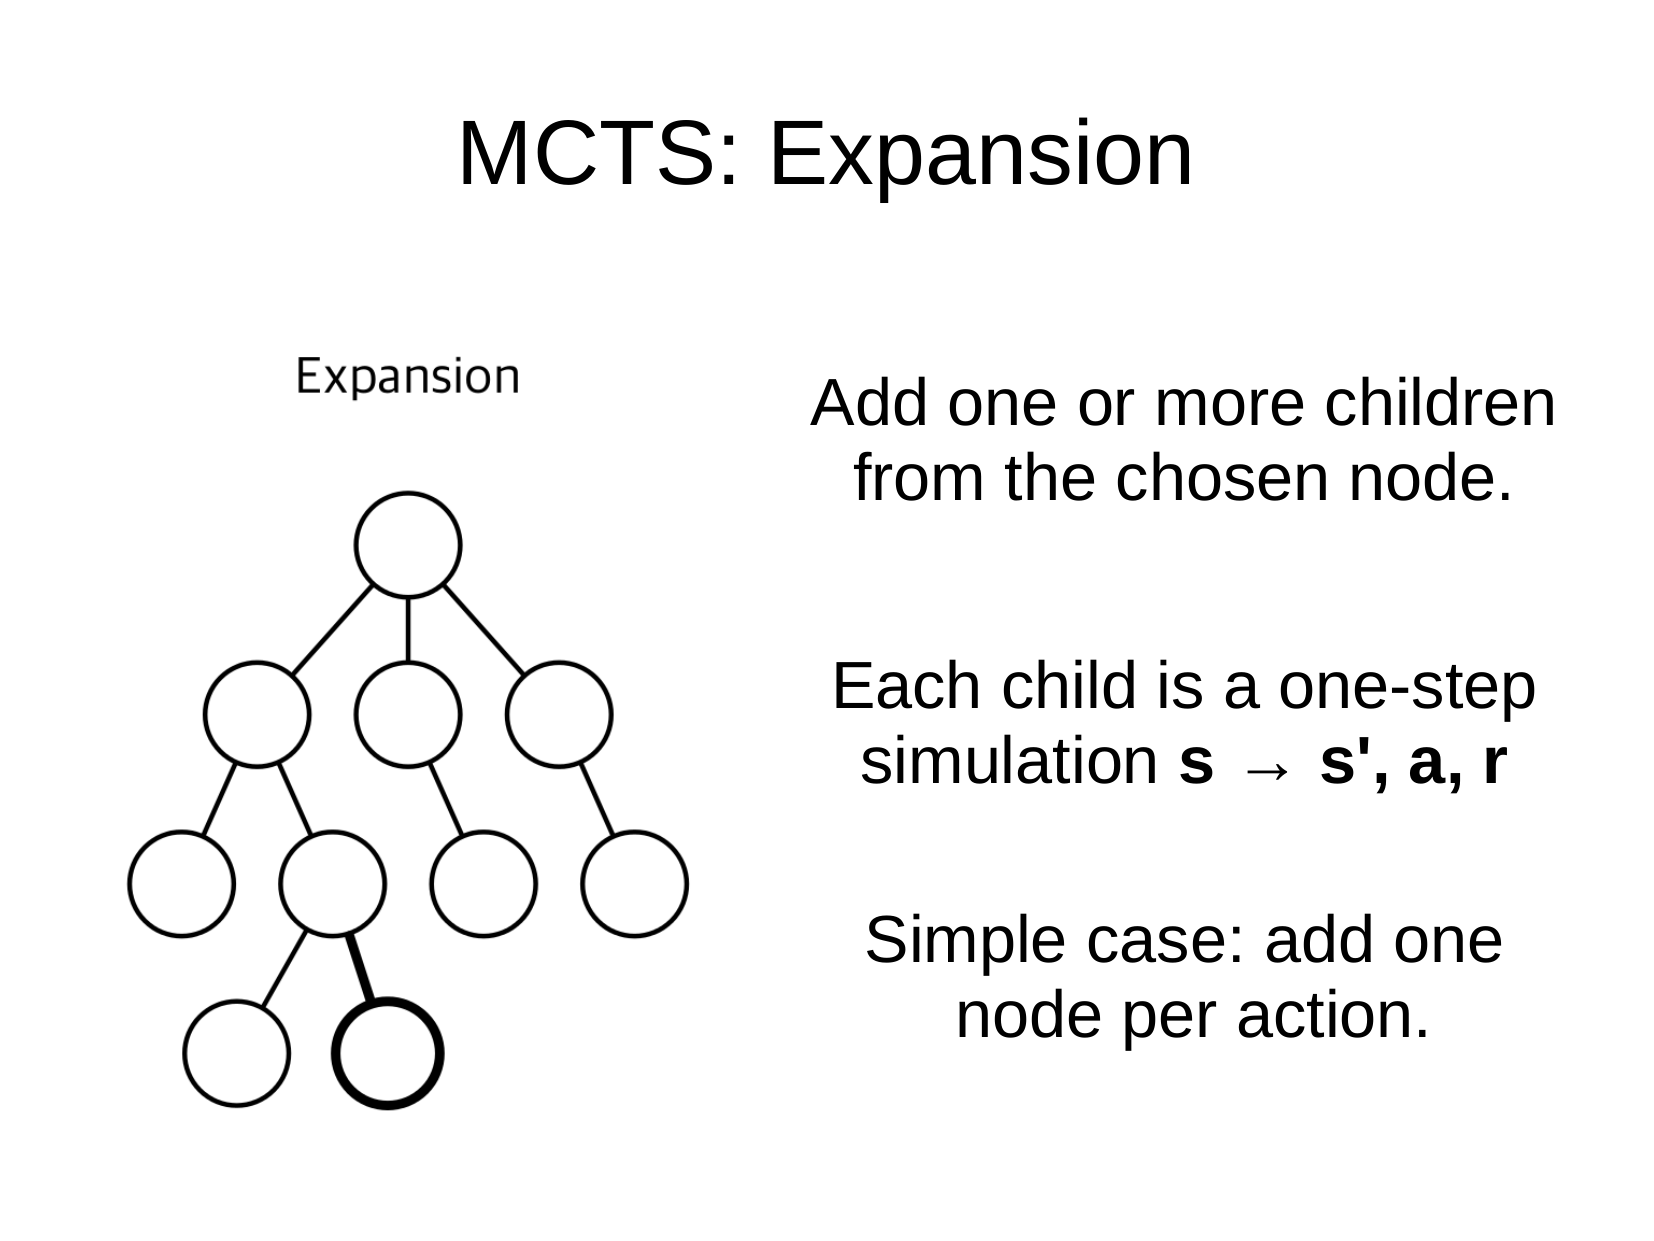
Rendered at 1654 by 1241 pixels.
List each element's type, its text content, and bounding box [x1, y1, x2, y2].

list Add one or more children from the chosen node. Each child is a one-step simulation s → s', a, r Simple case: add one node per action. [673, 290, 1626, 1241]
title MCTS: Expansion [82, 49, 1571, 257]
picture [78, 312, 704, 1148]
